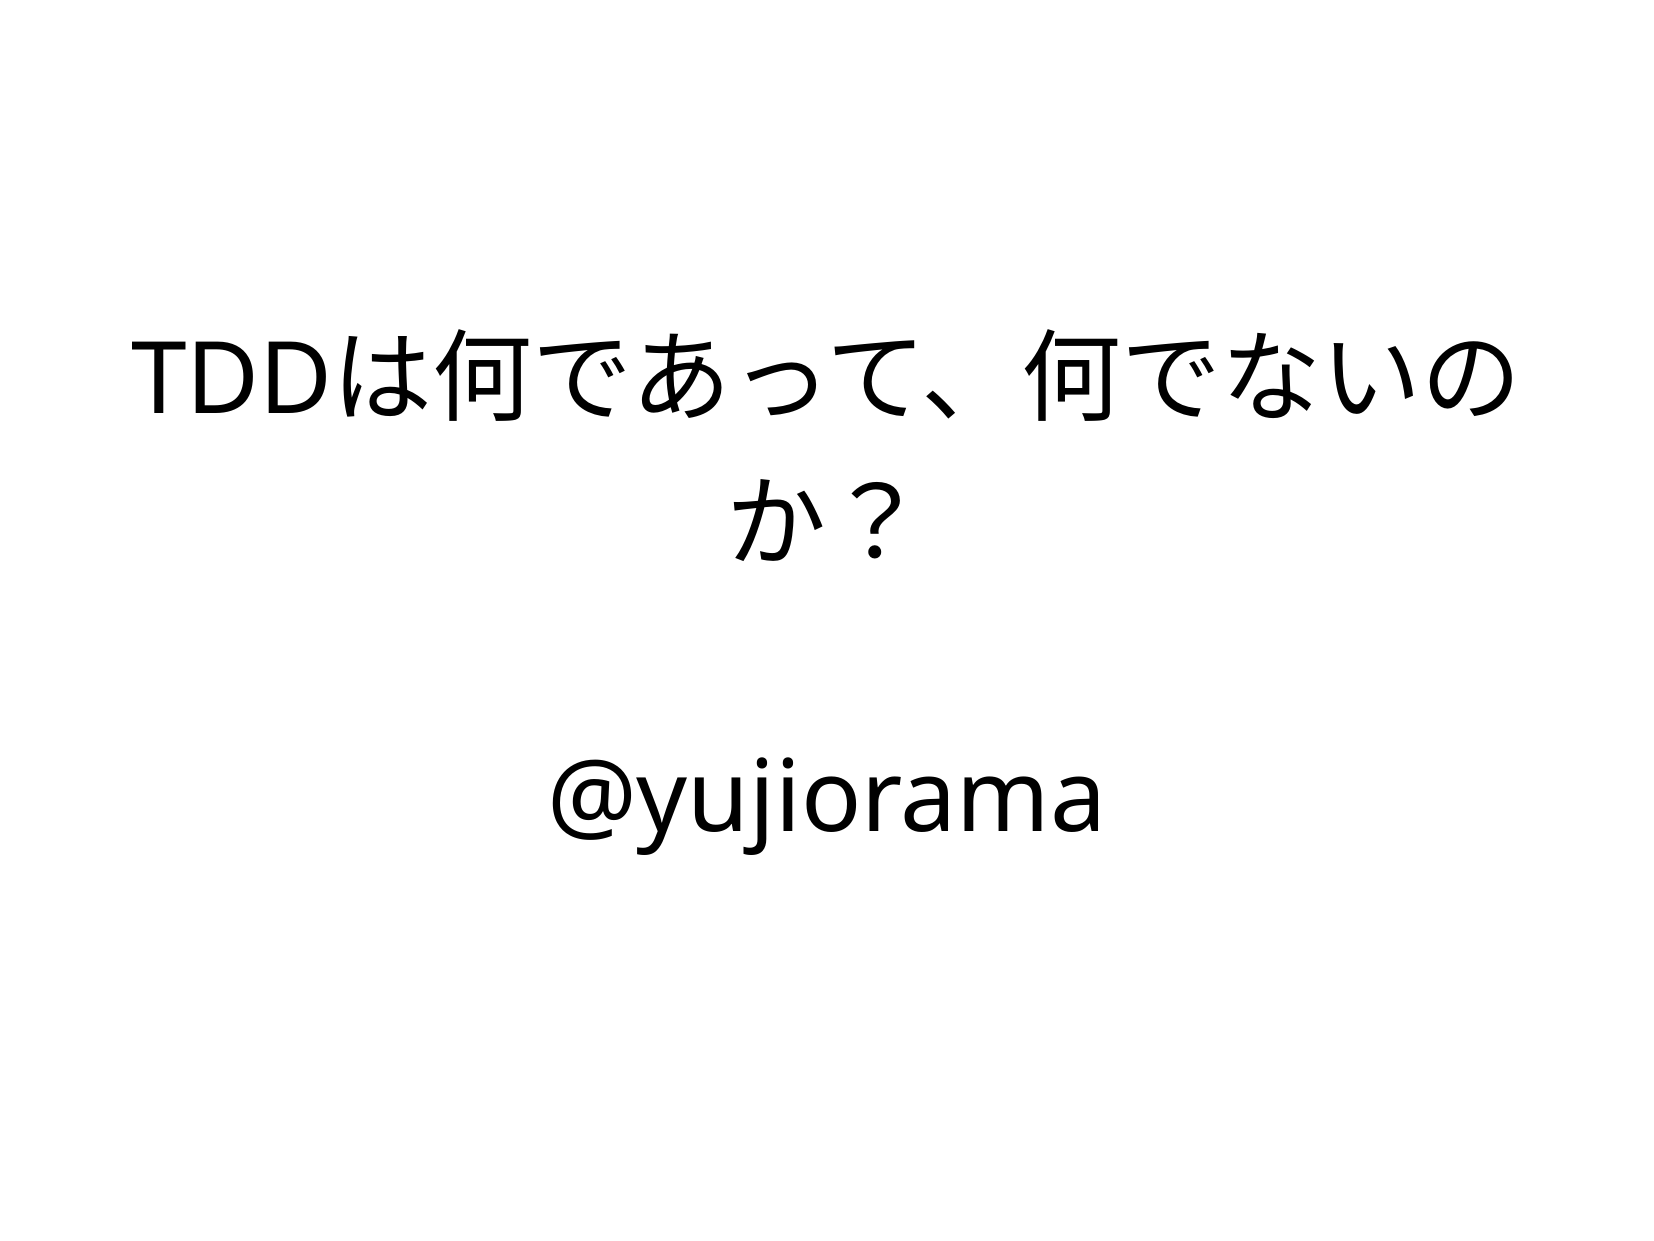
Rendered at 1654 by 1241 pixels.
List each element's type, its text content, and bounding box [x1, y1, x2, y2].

subtitle TDDは何であって、何でないのか？ @yujiorama [82, 49, 1571, 1109]
